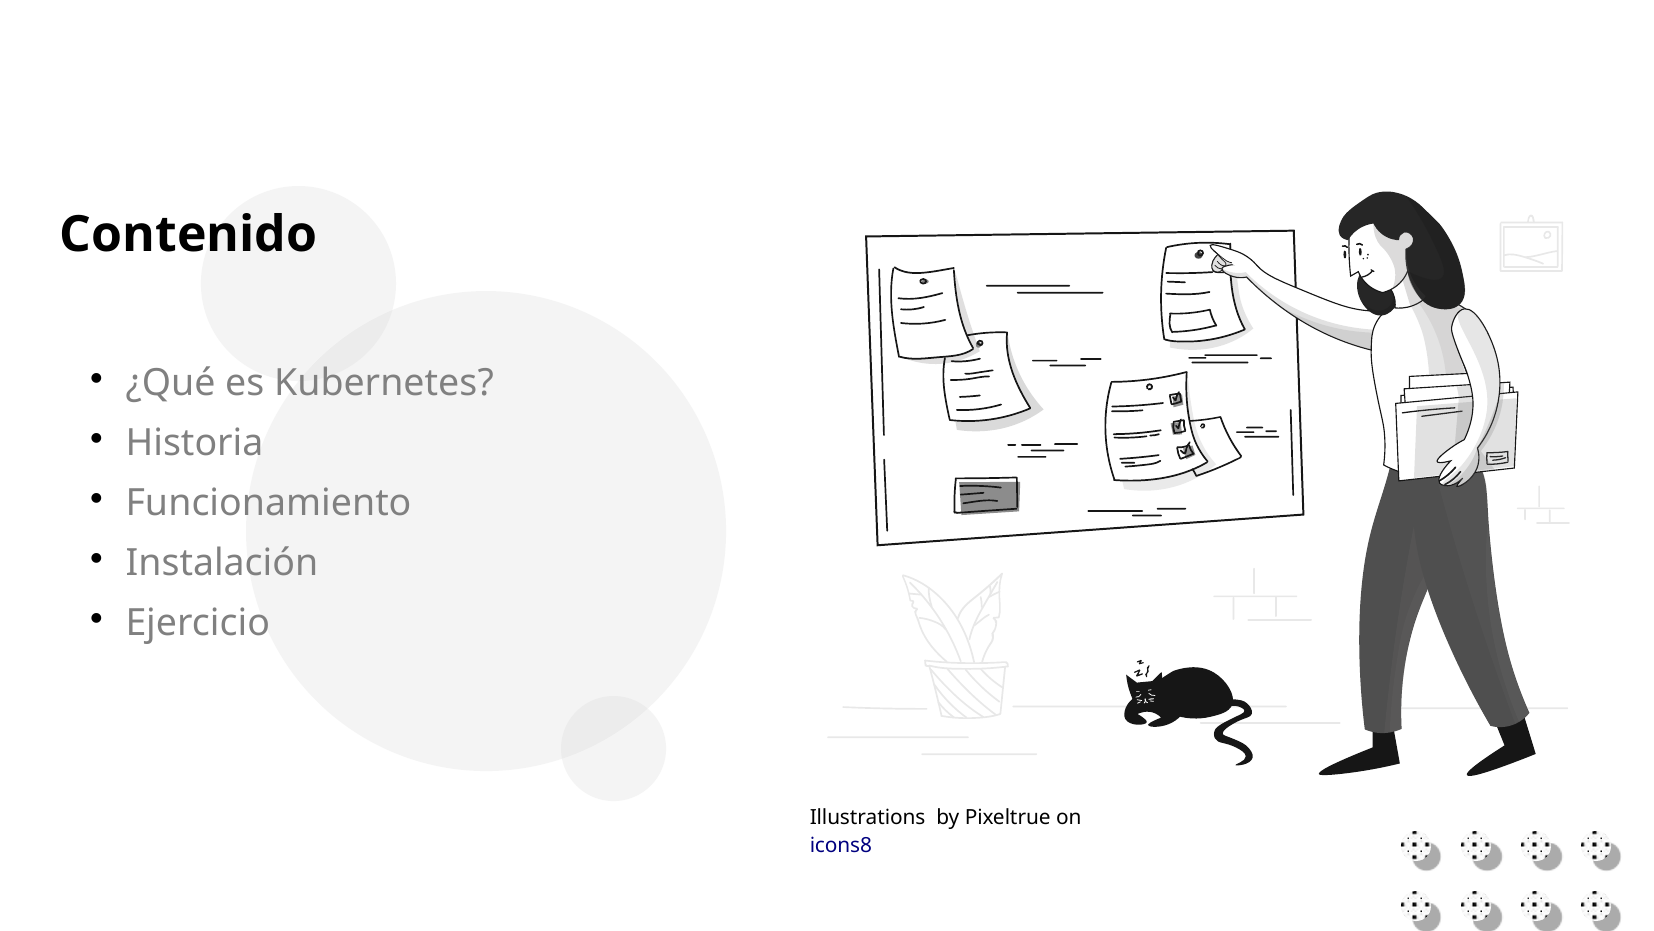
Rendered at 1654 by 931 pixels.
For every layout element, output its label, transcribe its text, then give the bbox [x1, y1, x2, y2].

picture [1520, 831, 1552, 862]
picture [1400, 830, 1432, 862]
picture [1400, 891, 1432, 922]
picture [1461, 890, 1492, 922]
picture [1581, 830, 1612, 862]
text_box Contenido [44, 193, 600, 259]
picture [1520, 890, 1552, 922]
picture [1580, 890, 1612, 922]
picture [1460, 830, 1492, 862]
text_box ¿Qué es Kubernetes? Historia Funcionamiento Instalación Ejercicio [75, 350, 1005, 680]
